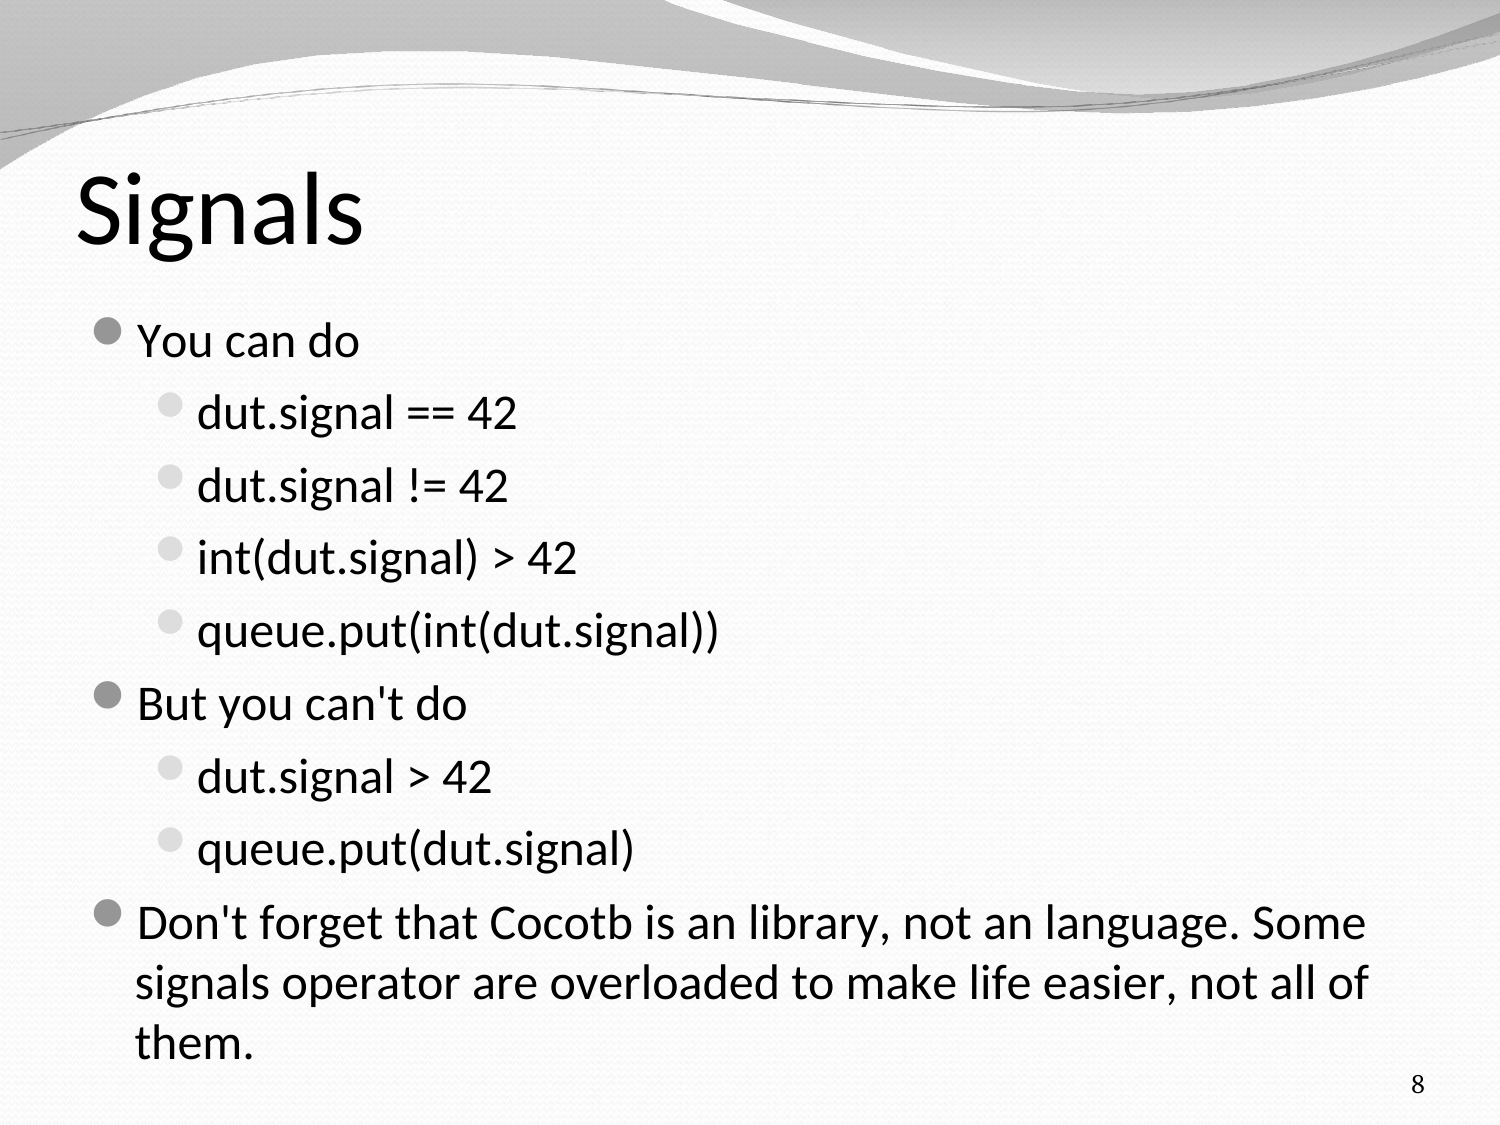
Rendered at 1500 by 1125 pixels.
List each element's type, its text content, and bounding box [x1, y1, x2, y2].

text_box <numéro> [1299, 1042, 1426, 1103]
title Signals [75, 78, 1426, 266]
picture [0, 0, 1500, 1125]
list You can do dut.signal == 42 dut.signal != 42 int(dut.signal) > 42 queue.put(int(dut.signal)) But you can't do dut.signal > 42 queue.put(dut.signal) Don't forget that Cocotb is an library, not an language. Some signals operator are overloaded to make life easier, not all of them. [75, 299, 1426, 1020]
